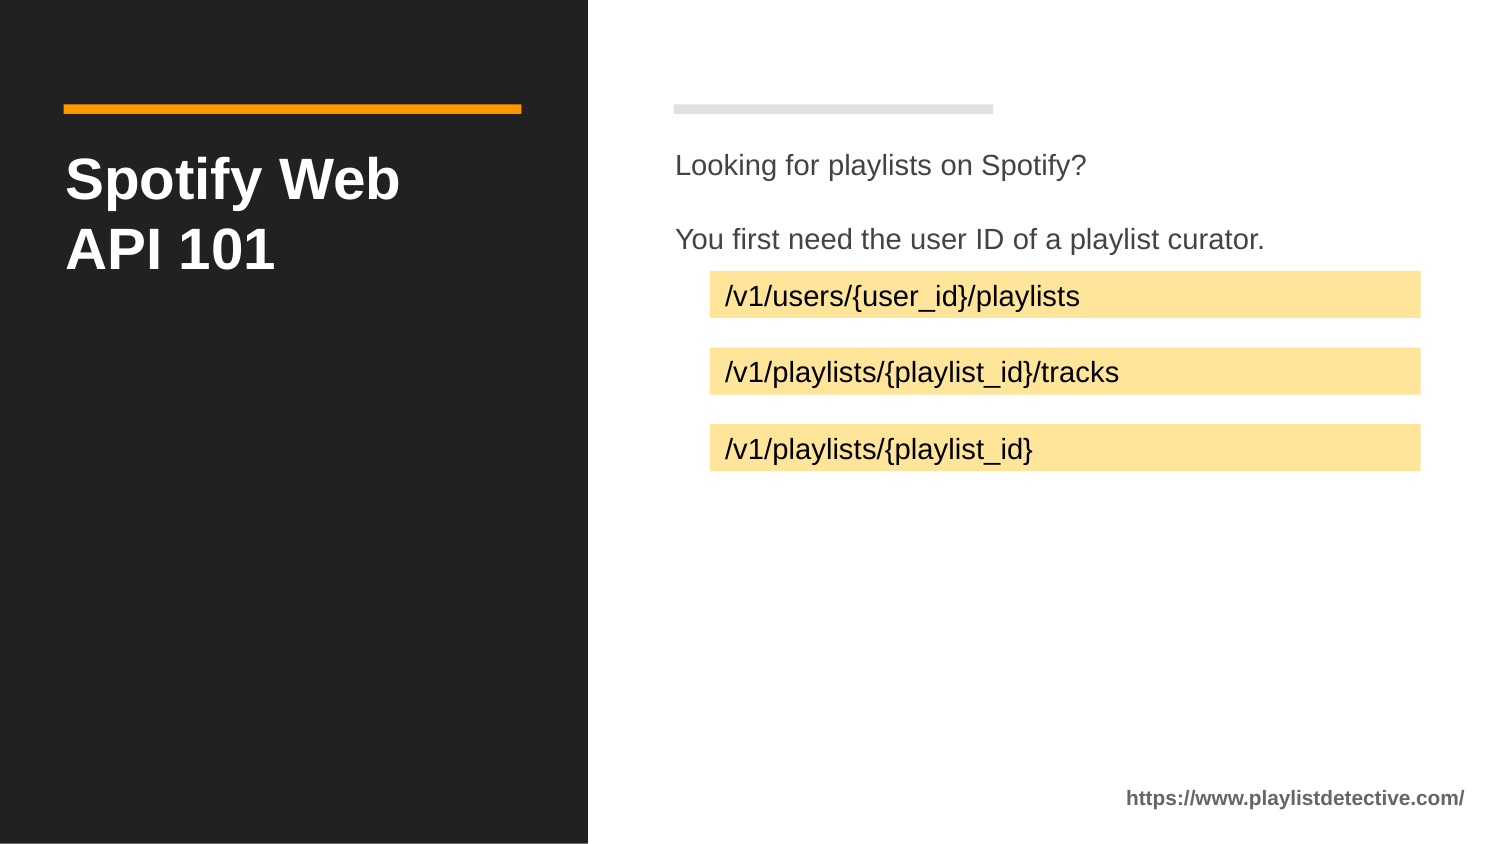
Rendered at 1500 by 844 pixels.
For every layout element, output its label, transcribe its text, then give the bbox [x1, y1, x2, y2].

text_box /v1/users/{user_id}/playlists [709, 270, 1421, 318]
slide_number https://www.playlistdetective.com/ [1016, 764, 1480, 830]
text_box /v1/playlists/{playlist_id}/tracks [709, 347, 1421, 395]
text_box /v1/playlists/{playlist_id} [709, 424, 1421, 472]
list Looking for playlists on Spotify? You first need the user ID of a playlist curator. [659, 126, 1467, 752]
title Spotify Web API 101 [50, 126, 521, 743]
